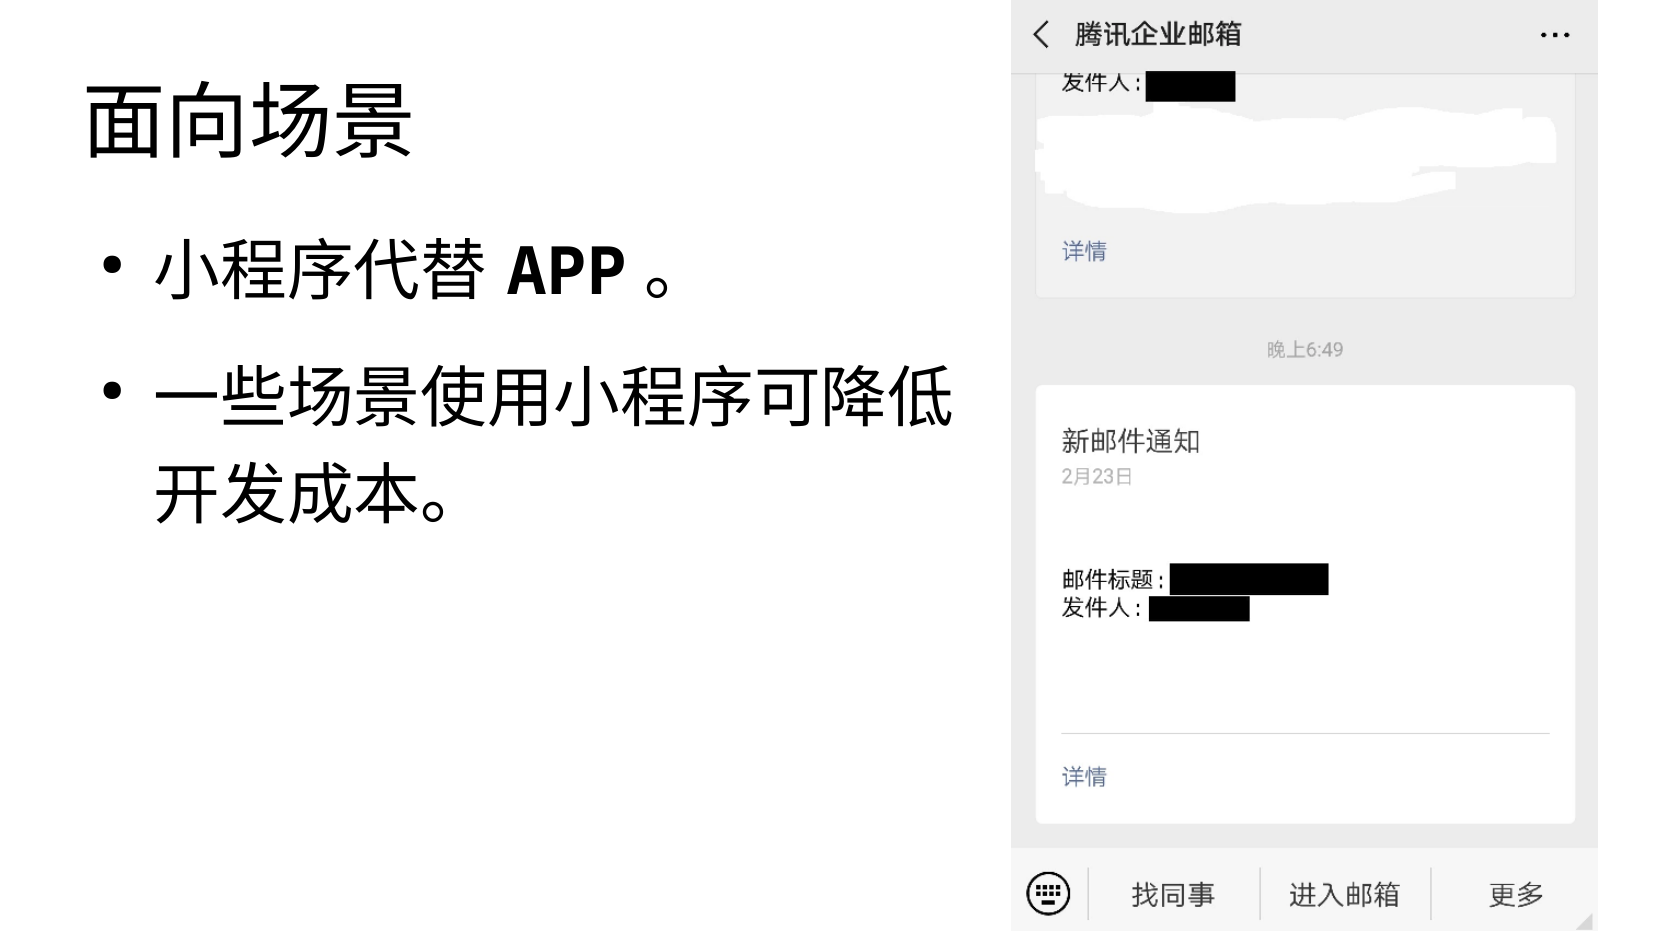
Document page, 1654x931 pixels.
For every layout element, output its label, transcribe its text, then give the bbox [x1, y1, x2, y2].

picture [1011, 0, 1598, 931]
list 小程序代替APP。 一些场景使用小程序可降低开发成本。 [82, 217, 993, 848]
title 面向场景 [82, 37, 1011, 193]
